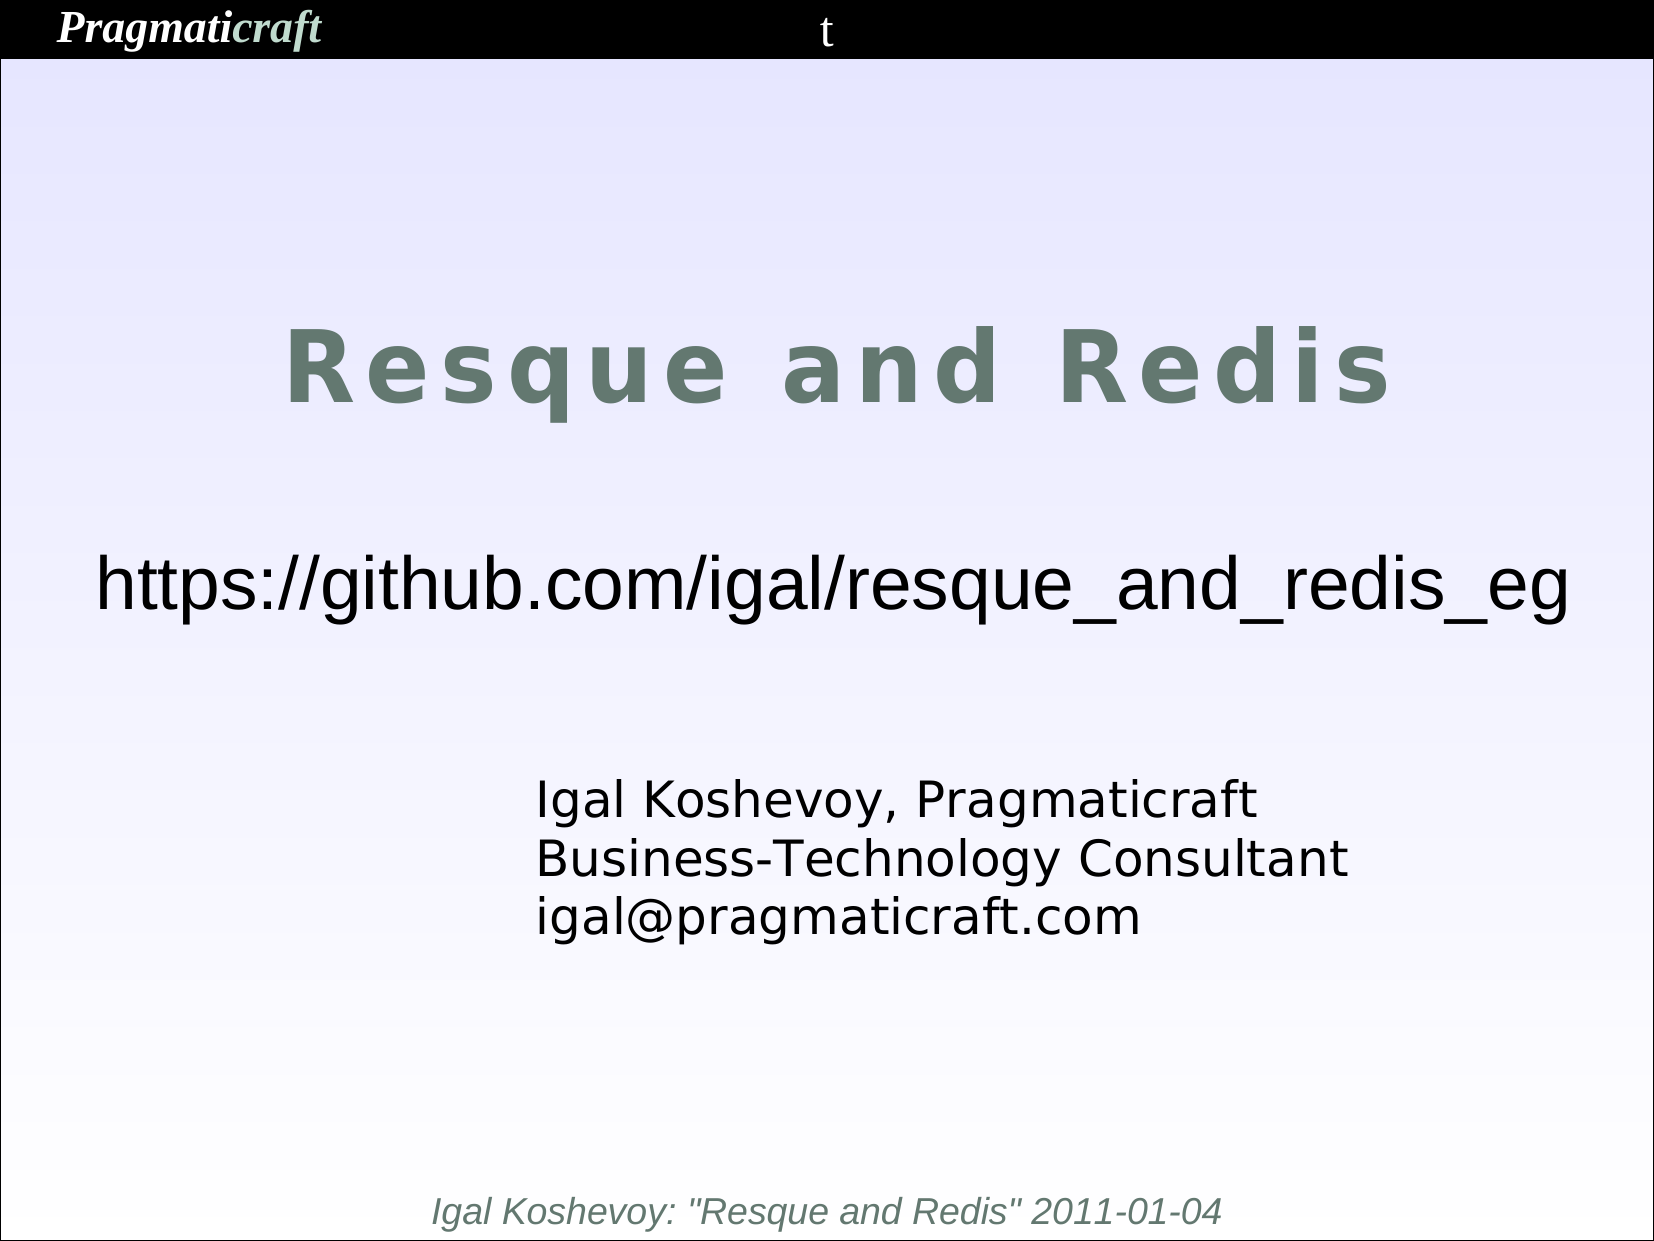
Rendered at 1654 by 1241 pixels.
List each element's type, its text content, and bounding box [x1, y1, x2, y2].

subtitle Igal Koshevoy, Pragmaticraft Business-Technology Consultant igal@pragmaticraft.com [535, 667, 1580, 1051]
title Resque and Redis [62, 187, 1613, 548]
text_box https://github.com/igal/resque_and_redis_eg [80, 534, 1587, 634]
